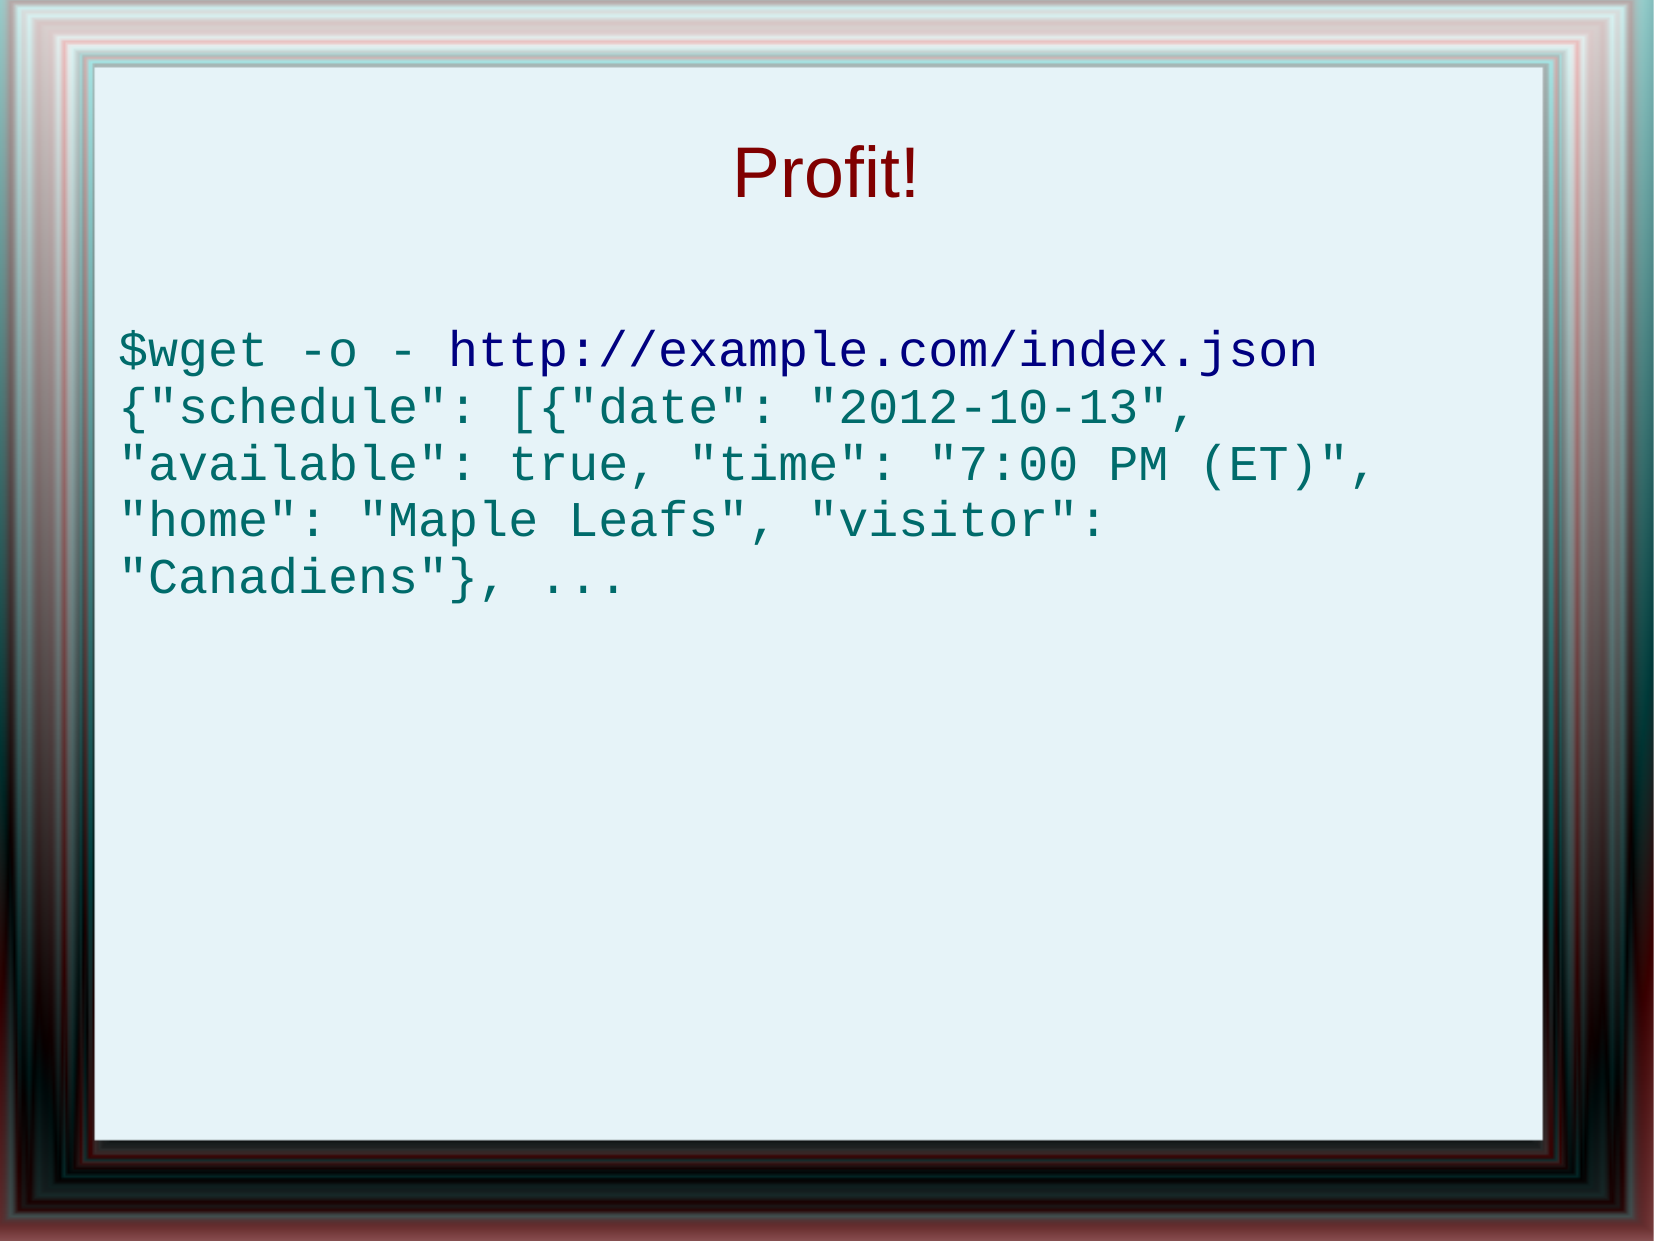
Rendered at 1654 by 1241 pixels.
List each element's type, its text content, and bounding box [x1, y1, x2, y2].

title Profit! [118, 88, 1536, 257]
picture [0, 0, 1654, 1241]
list $wget -o - http://example.com/index.json {"schedule": [{"date": "2012-10-13", "available": true, "time": "7:00 PM (ET)", "home": "Maple Leafs", "visitor": "Canadiens"}, ... [118, 324, 1506, 1045]
